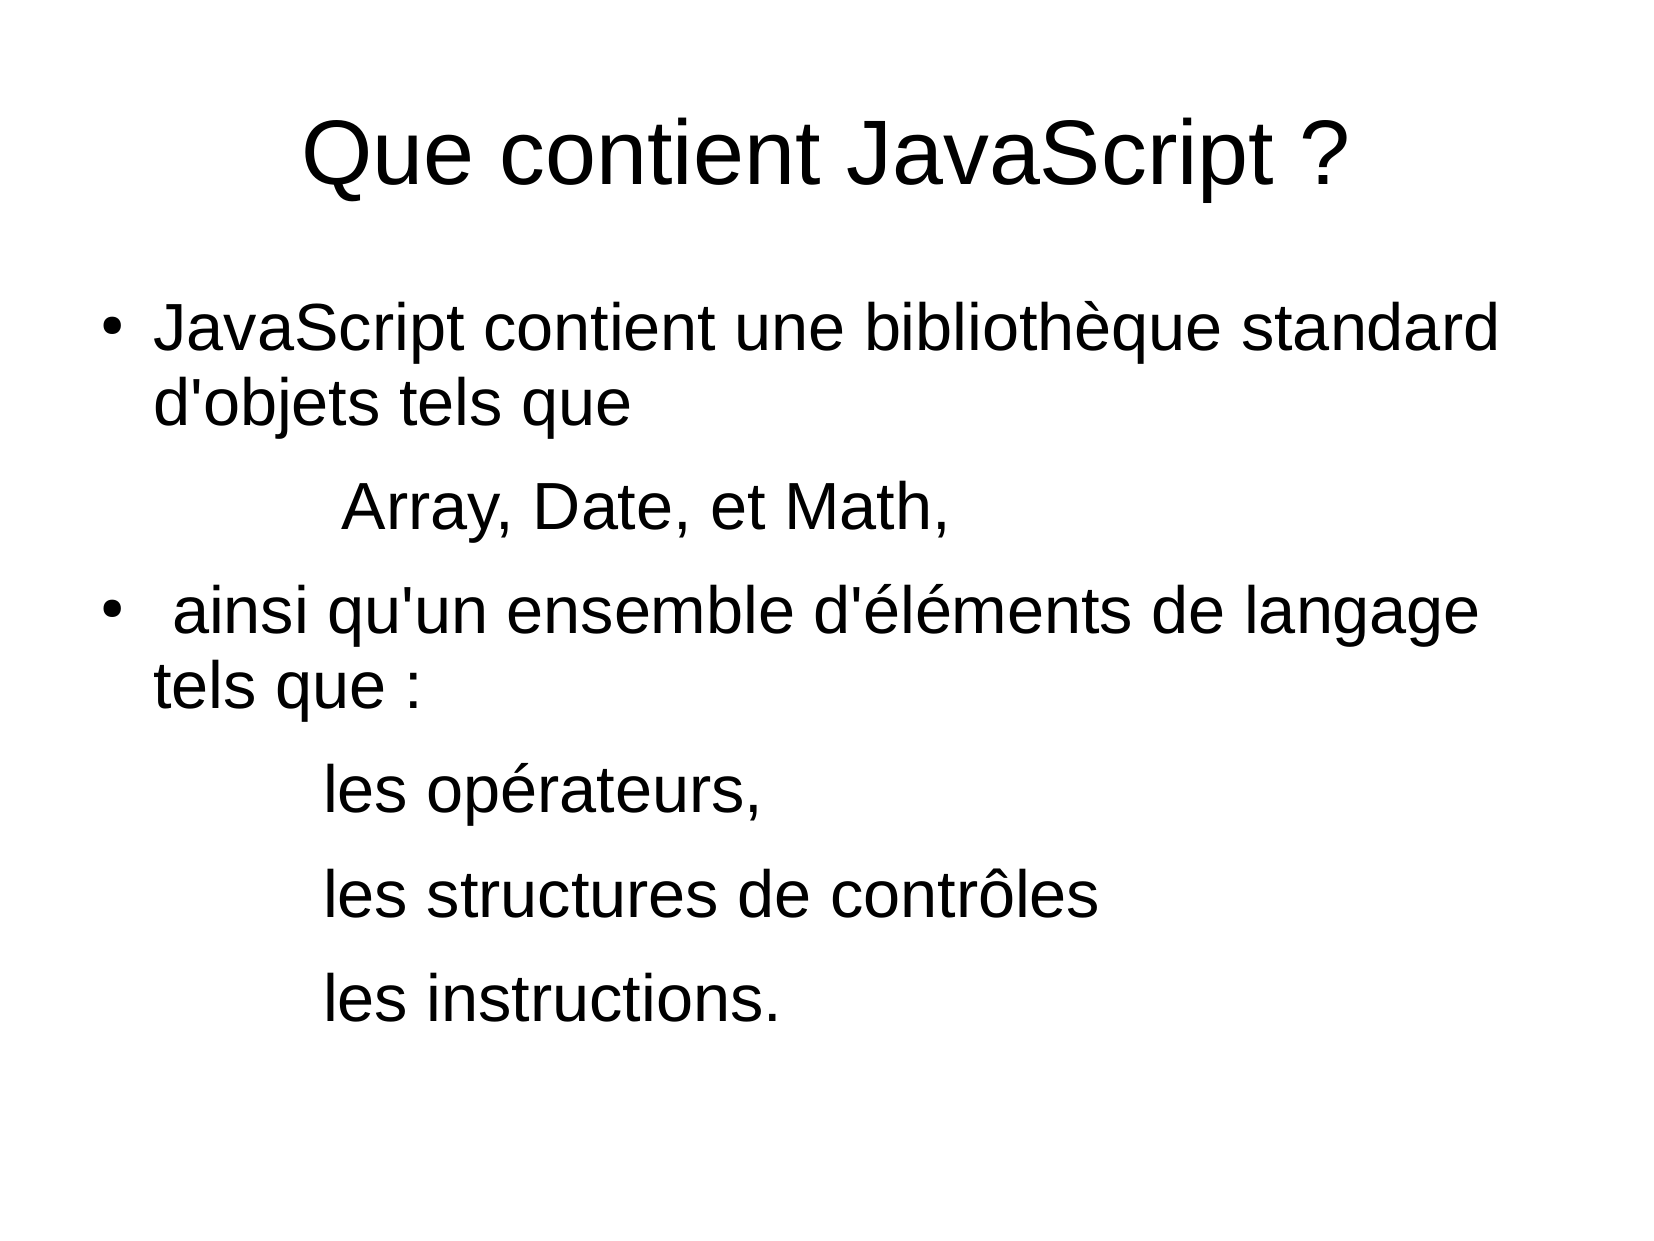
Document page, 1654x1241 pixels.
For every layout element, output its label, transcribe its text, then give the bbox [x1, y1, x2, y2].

list JavaScript contient une bibliothèque standard d'objets tels que Array, Date, et Math, ainsi qu'un ensemble d'éléments de langage tels que : les opérateurs, les structures de contrôles les instructions. [82, 290, 1571, 1109]
title Que contient JavaScript ? [82, 49, 1571, 257]
